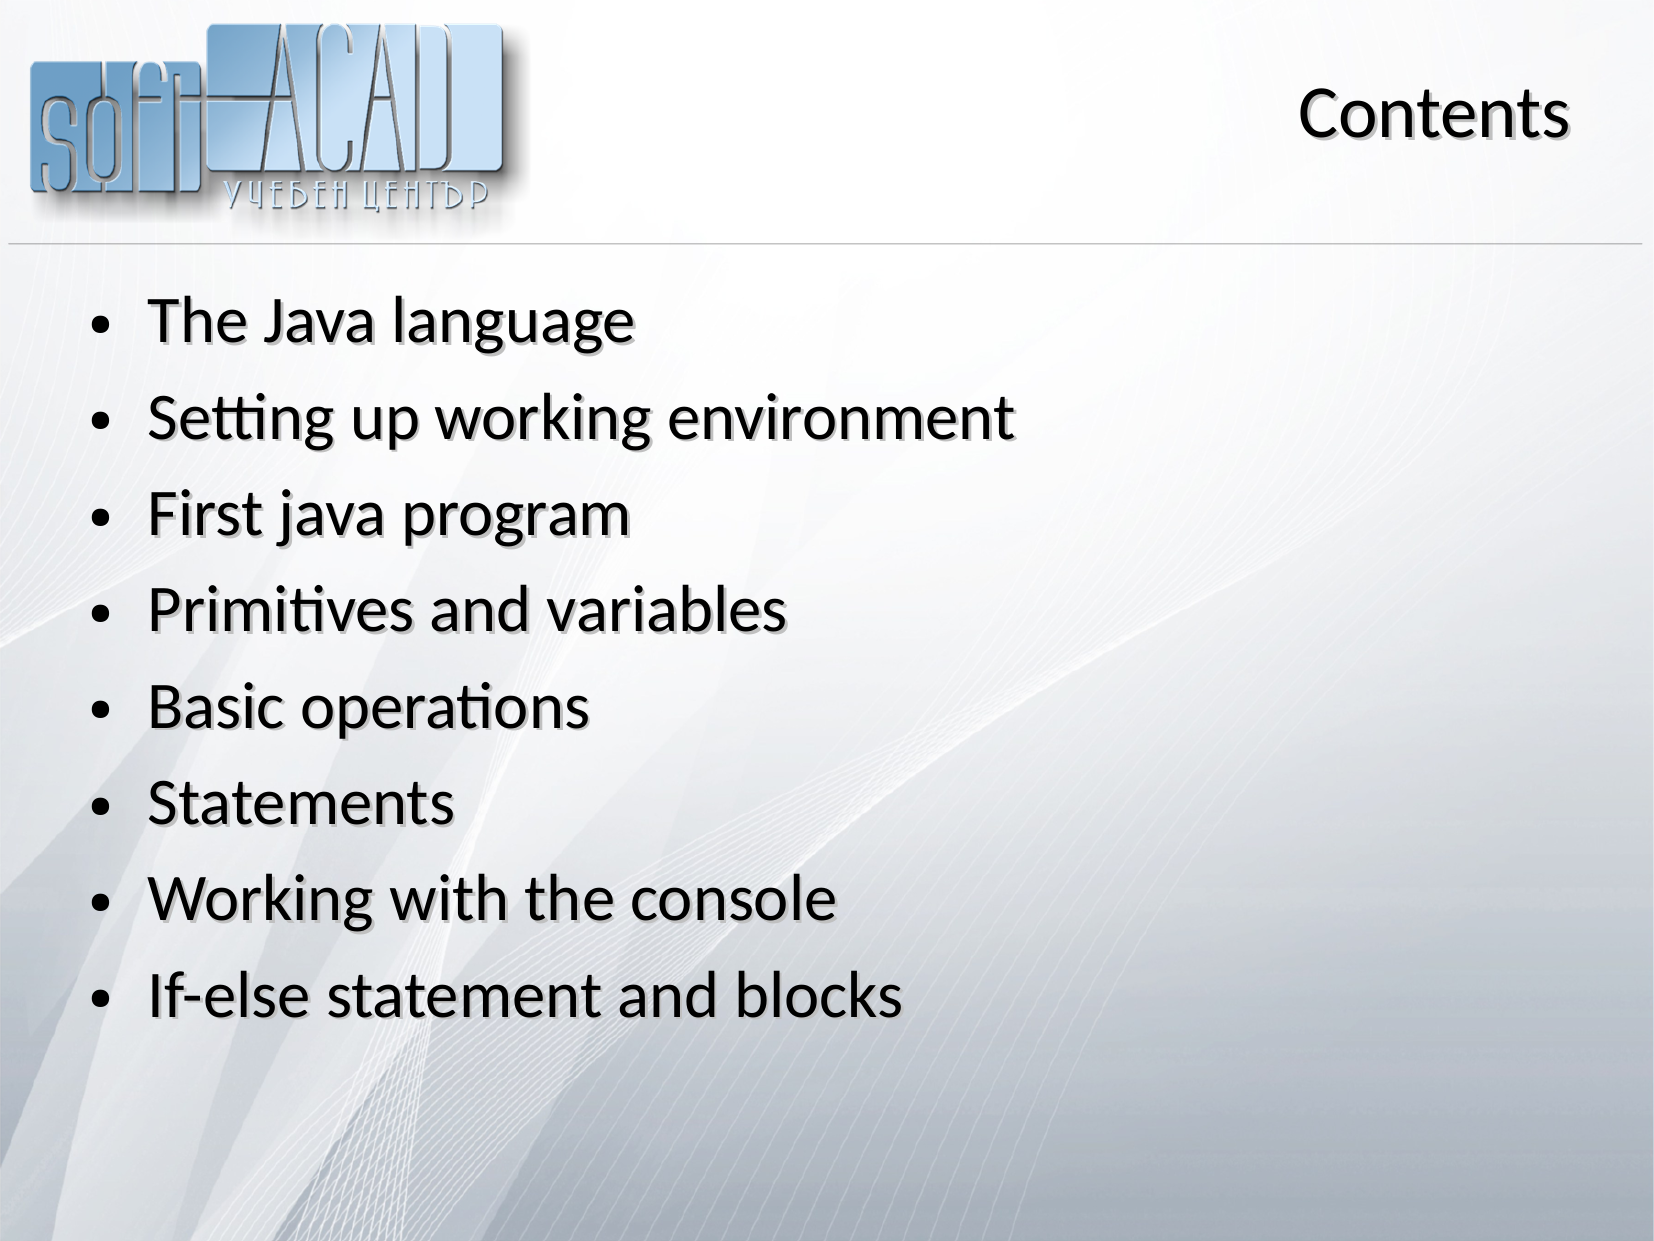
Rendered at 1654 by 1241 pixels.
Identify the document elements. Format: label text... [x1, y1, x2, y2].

picture [0, 0, 1654, 1241]
text_box The Java language Setting up working environment First java program Primitives and variables Basic operations Statements Working with the console If-else statement and blocks [88, 292, 1565, 1152]
title Contents [531, 0, 1571, 237]
